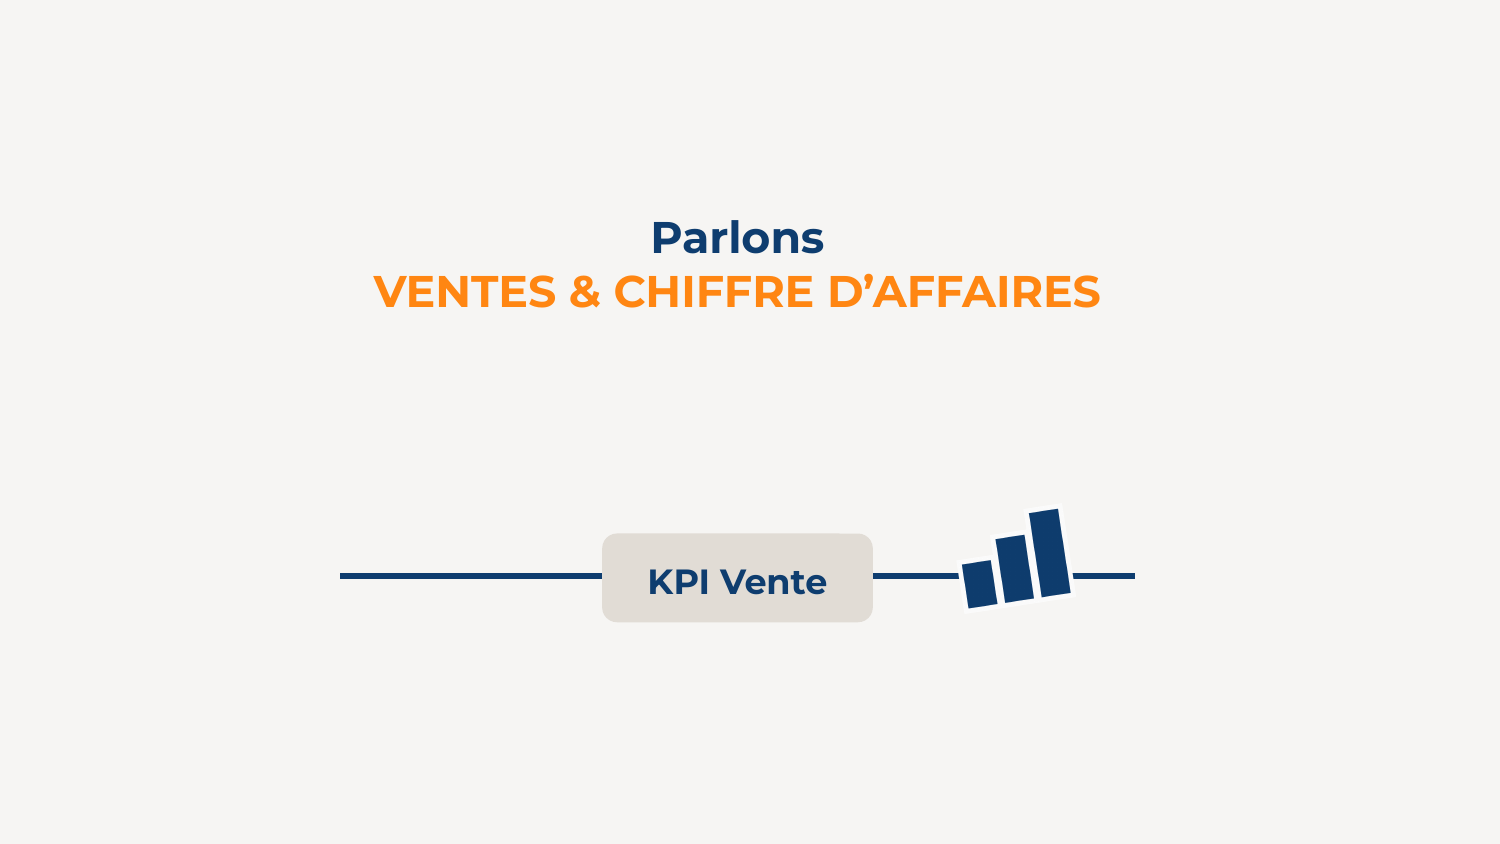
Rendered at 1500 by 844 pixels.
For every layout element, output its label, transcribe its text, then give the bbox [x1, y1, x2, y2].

text_box KPI Vente [474, 541, 963, 611]
text_box [604, 533, 871, 541]
title Parlons VENTES & CHIFFRE D’AFFAIRES [355, 195, 1120, 376]
text_box [602, 611, 873, 623]
picture [950, 503, 1076, 614]
